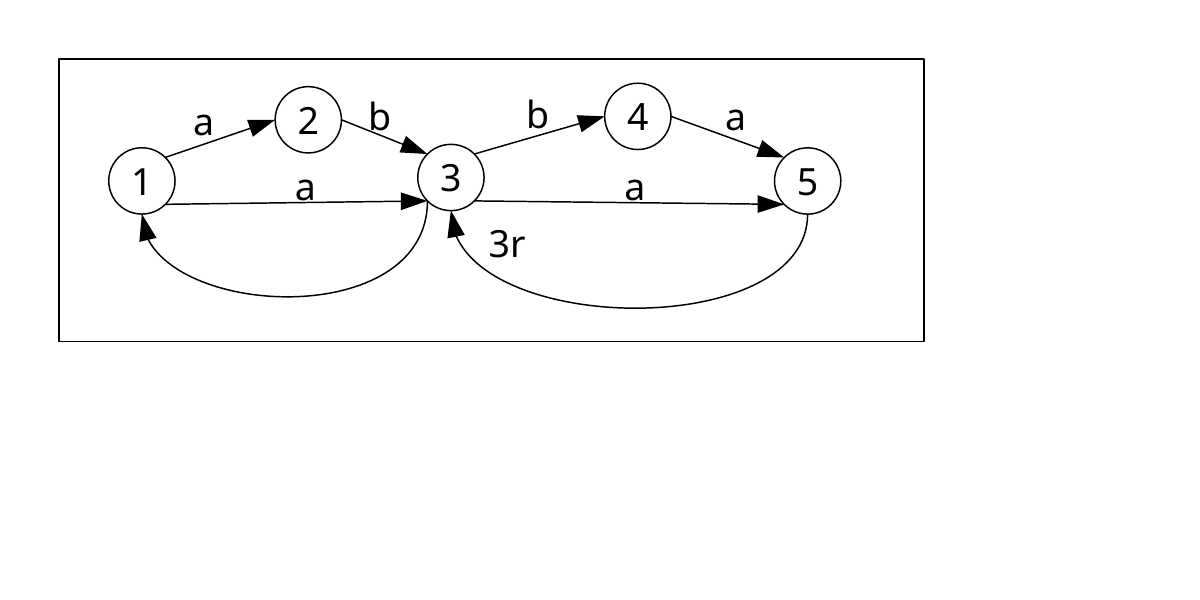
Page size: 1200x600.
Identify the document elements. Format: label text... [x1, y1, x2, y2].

text_box a [609, 152, 659, 202]
text_box 3 [417, 144, 485, 211]
text_box b [511, 81, 562, 142]
text_box 3r [473, 262, 485, 271]
text_box 2 [275, 86, 342, 152]
text_box 3r [473, 210, 539, 271]
text_box 4 [604, 83, 671, 150]
text_box a [178, 88, 228, 149]
text_box 1 [108, 147, 176, 215]
text_box a [280, 203, 329, 213]
text_box a [280, 152, 329, 202]
text_box 5 [774, 147, 841, 215]
text_box [58, 59, 924, 342]
text_box a [710, 83, 759, 144]
text_box b [353, 83, 404, 144]
text_box a [609, 204, 659, 214]
